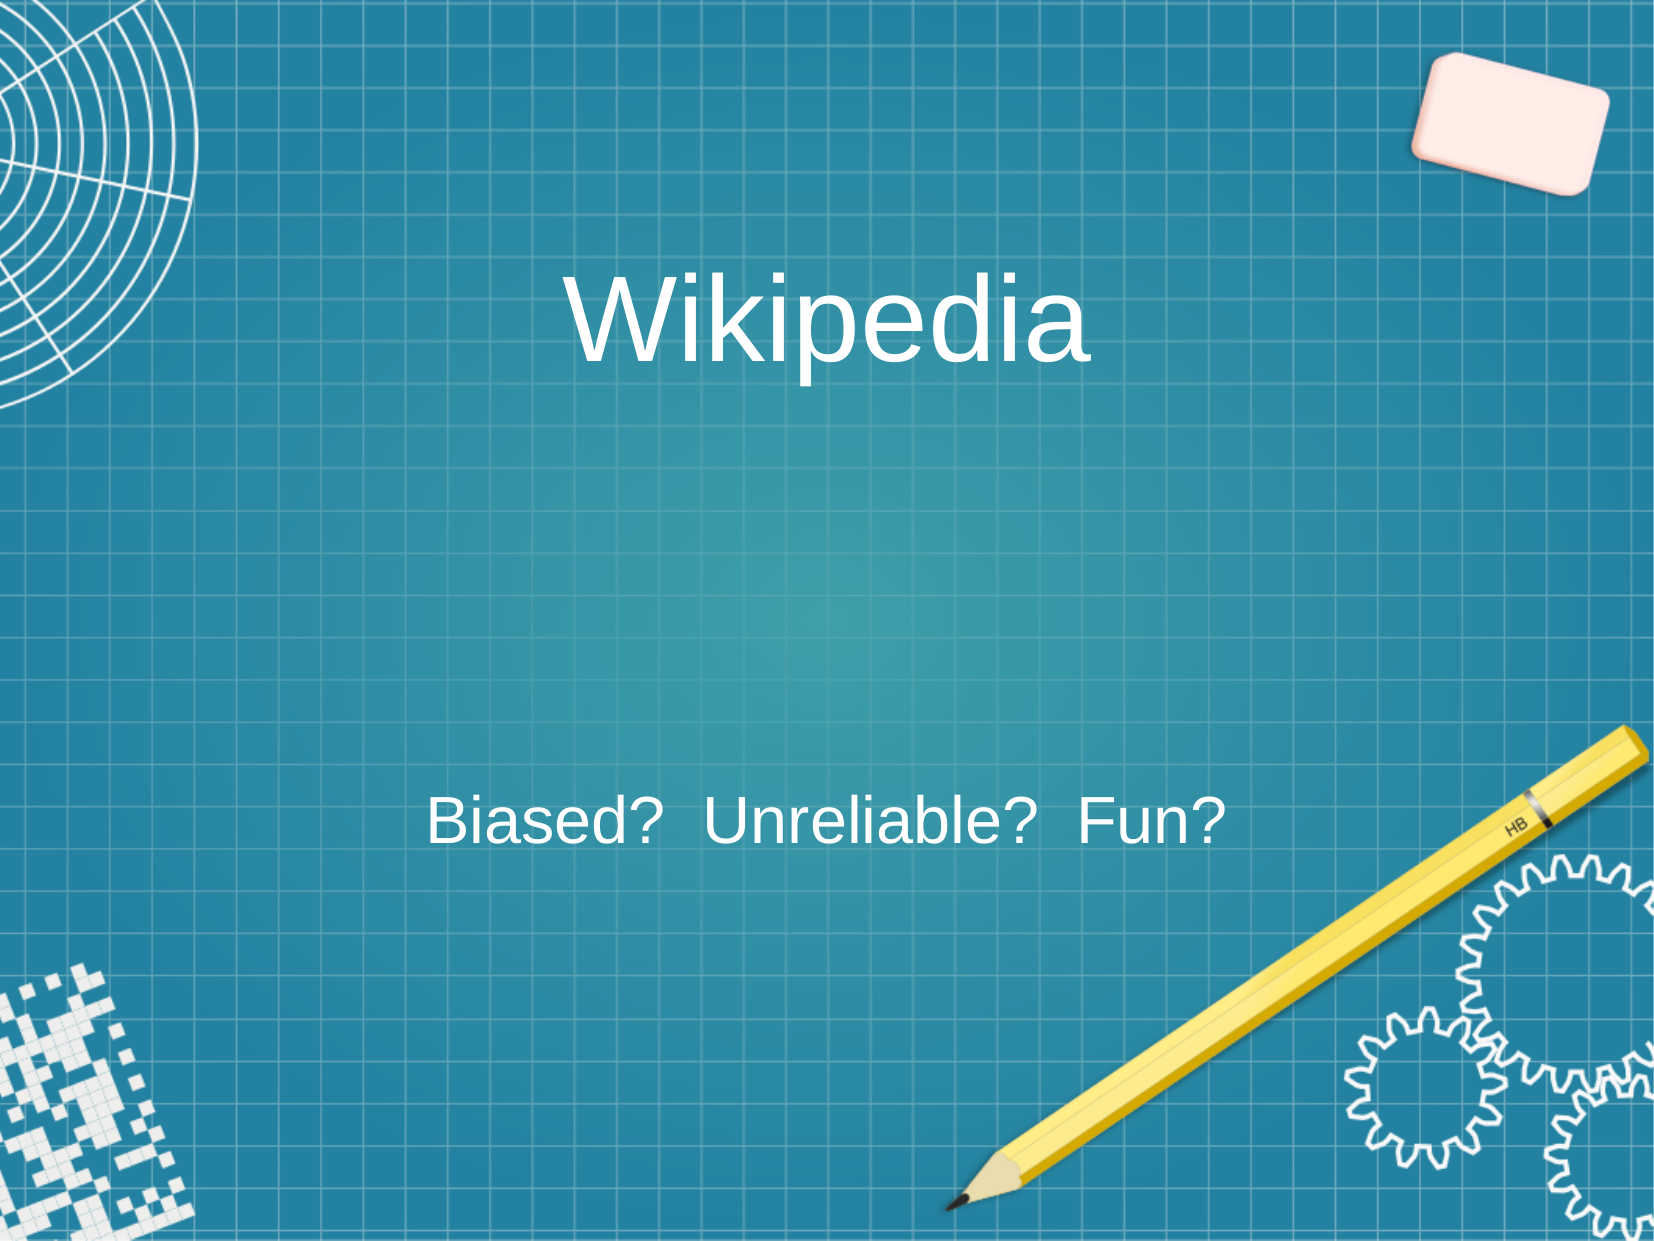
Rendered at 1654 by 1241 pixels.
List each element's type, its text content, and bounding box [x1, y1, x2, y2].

subtitle Biased? Unreliable? Fun? [82, 519, 1571, 1123]
picture [0, 0, 1654, 1241]
title Wikipedia [82, 177, 1571, 461]
